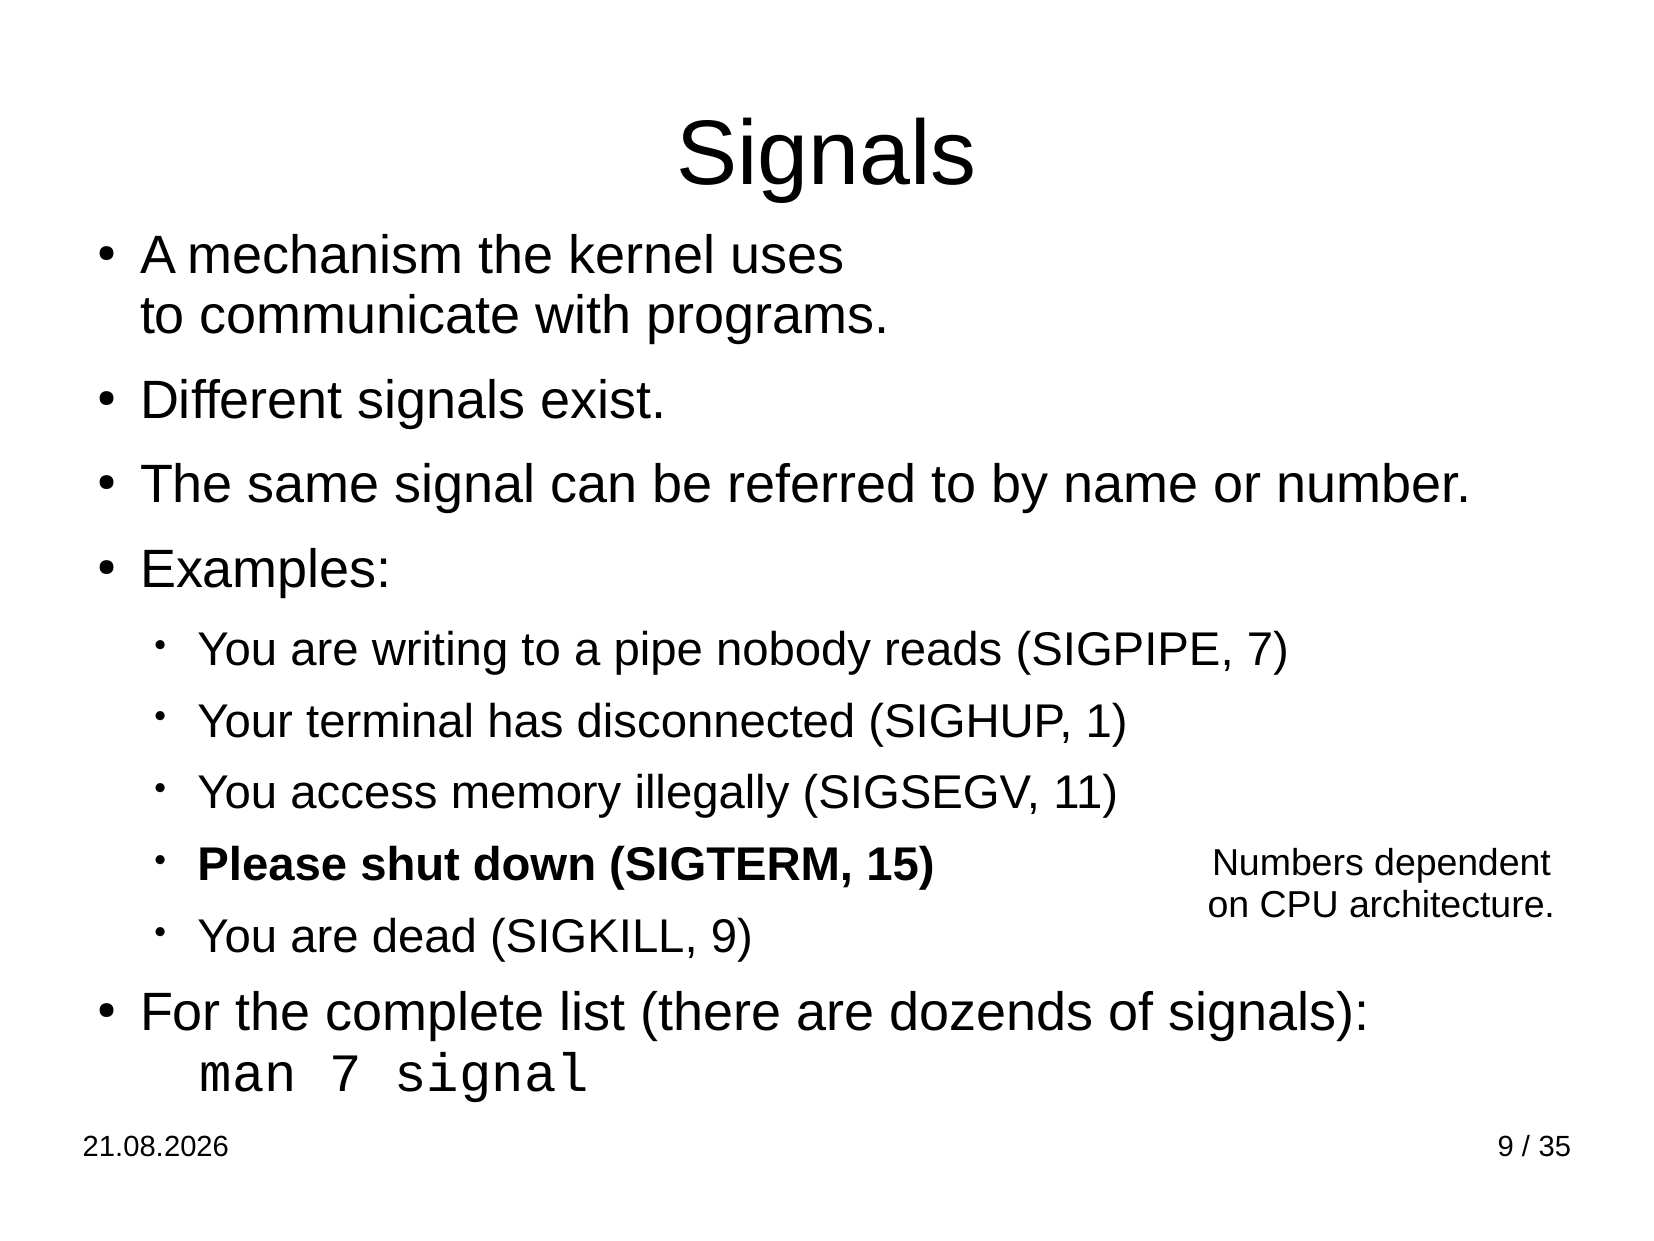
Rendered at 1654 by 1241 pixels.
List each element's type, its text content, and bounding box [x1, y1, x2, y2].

list A mechanism the kernel uses to communicate with programs. Different signals exist. The same signal can be referred to by name or number. Examples: You are writing to a pipe nobody reads (SIGPIPE, 7) Your terminal has disconnected (SIGHUP, 1) You access memory illegally (SIGSEGV, 11) Please shut down (SIGTERM, 15) You are dead (SIGKILL, 9) For the complete list (there are dozends of signals): man 7 signal [82, 224, 1571, 1111]
text_box Numbers dependent on CPU architecture. [1192, 834, 1571, 934]
title Signals [82, 49, 1571, 224]
